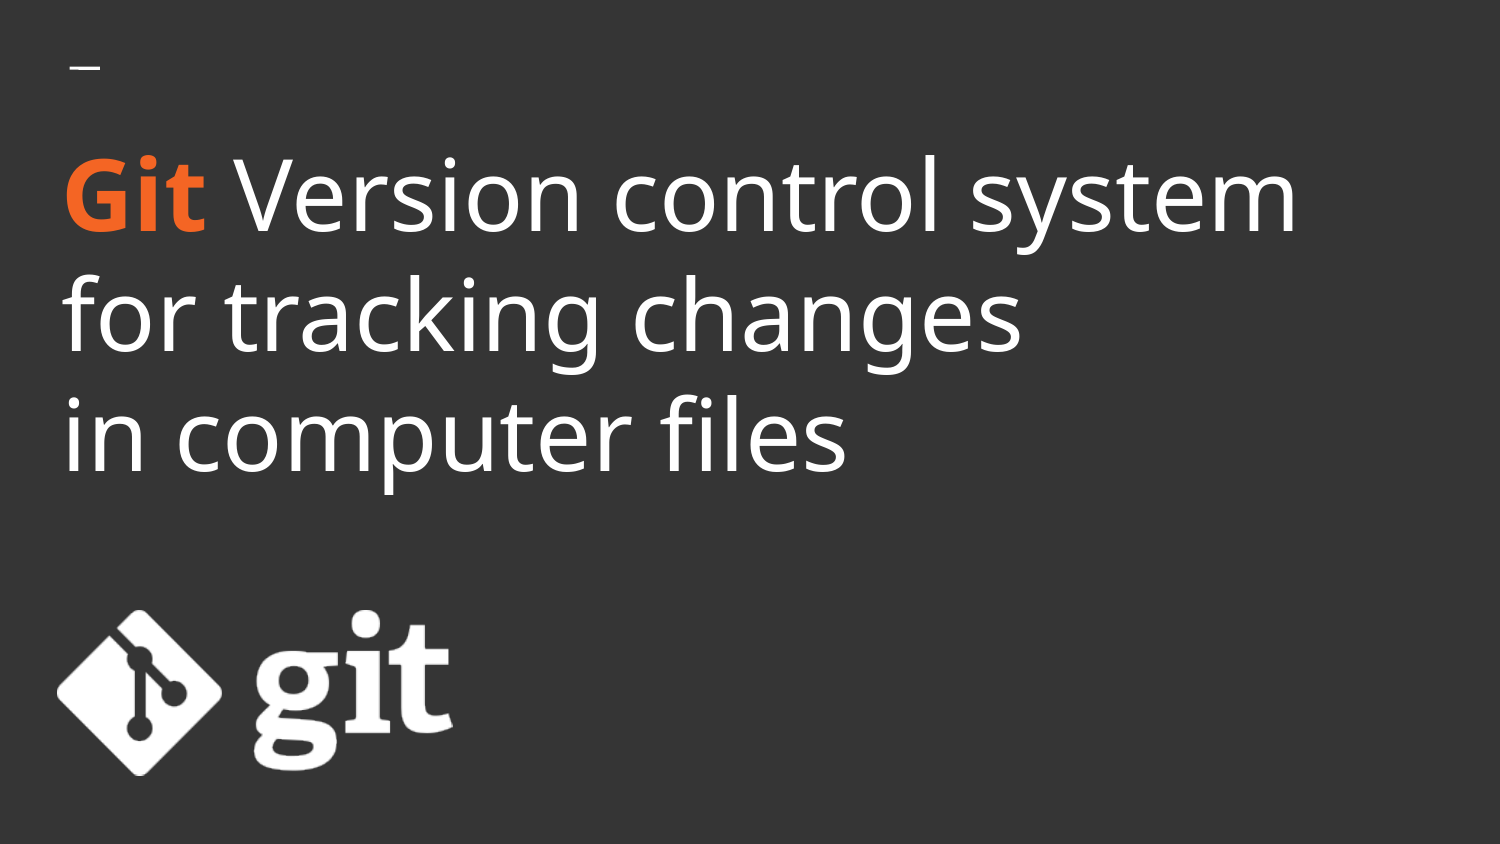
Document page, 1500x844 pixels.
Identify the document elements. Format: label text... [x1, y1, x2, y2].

title Git Version control system for tracking changes in computer files [46, 116, 1463, 392]
picture [57, 610, 453, 776]
